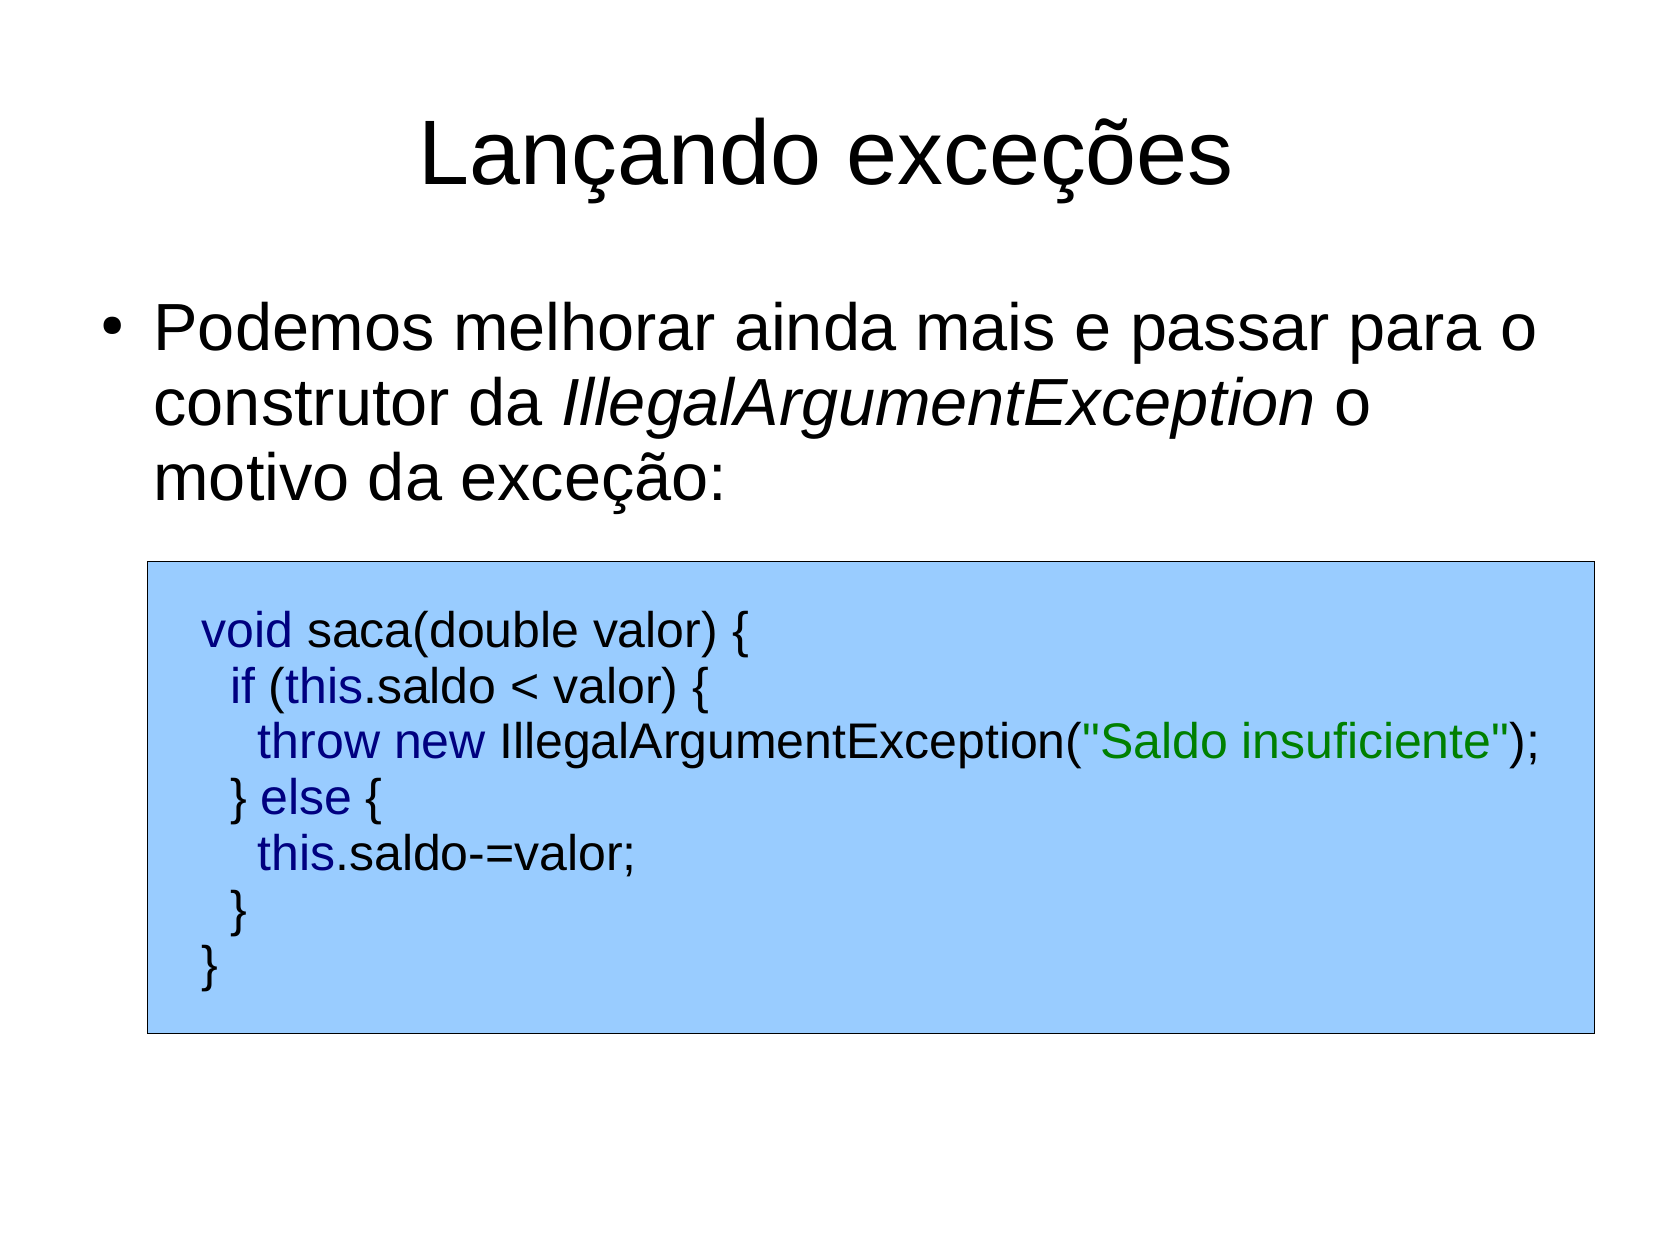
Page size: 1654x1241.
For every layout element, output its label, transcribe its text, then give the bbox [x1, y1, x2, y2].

list Podemos melhorar ainda mais e passar para o construtor da IllegalArgumentException o motivo da exceção: [82, 290, 1571, 1109]
text_box void saca(double valor) { if (this.saldo < valor) { throw new IllegalArgumentException("Saldo insuficiente"); } else { this.saldo-=valor; } } [147, 561, 1595, 1034]
title Lançando exceções [82, 49, 1571, 257]
